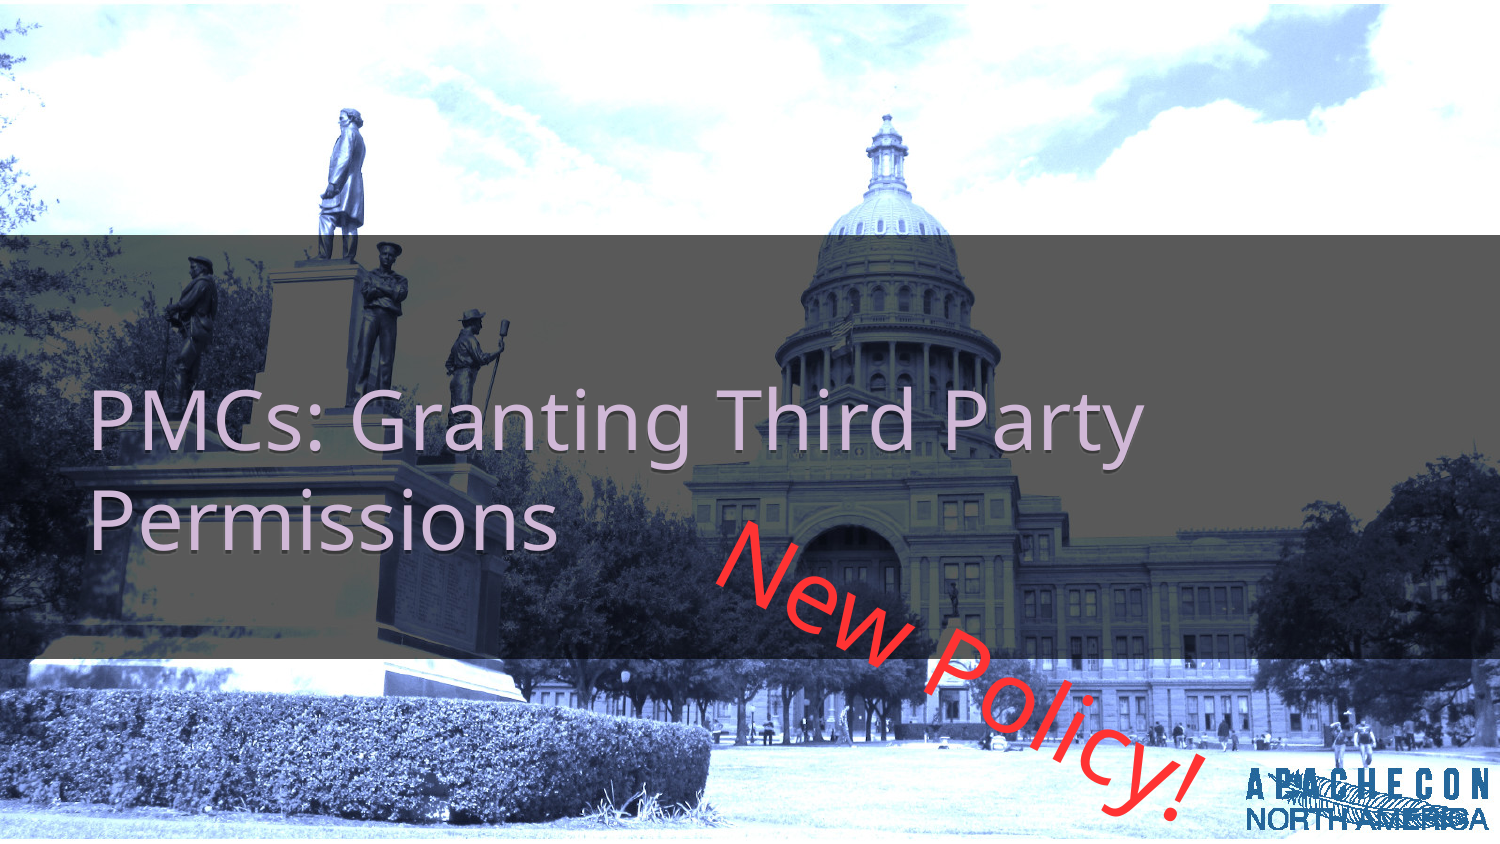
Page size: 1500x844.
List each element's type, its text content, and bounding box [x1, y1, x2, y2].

picture [525, 541, 548, 545]
picture [434, 541, 452, 545]
text_box New Policy! [685, 471, 1292, 844]
picture [0, 0, 1500, 844]
picture [362, 541, 385, 545]
picture [322, 541, 345, 545]
title PMCs: Granting Third Party Permissions [71, 359, 1347, 541]
